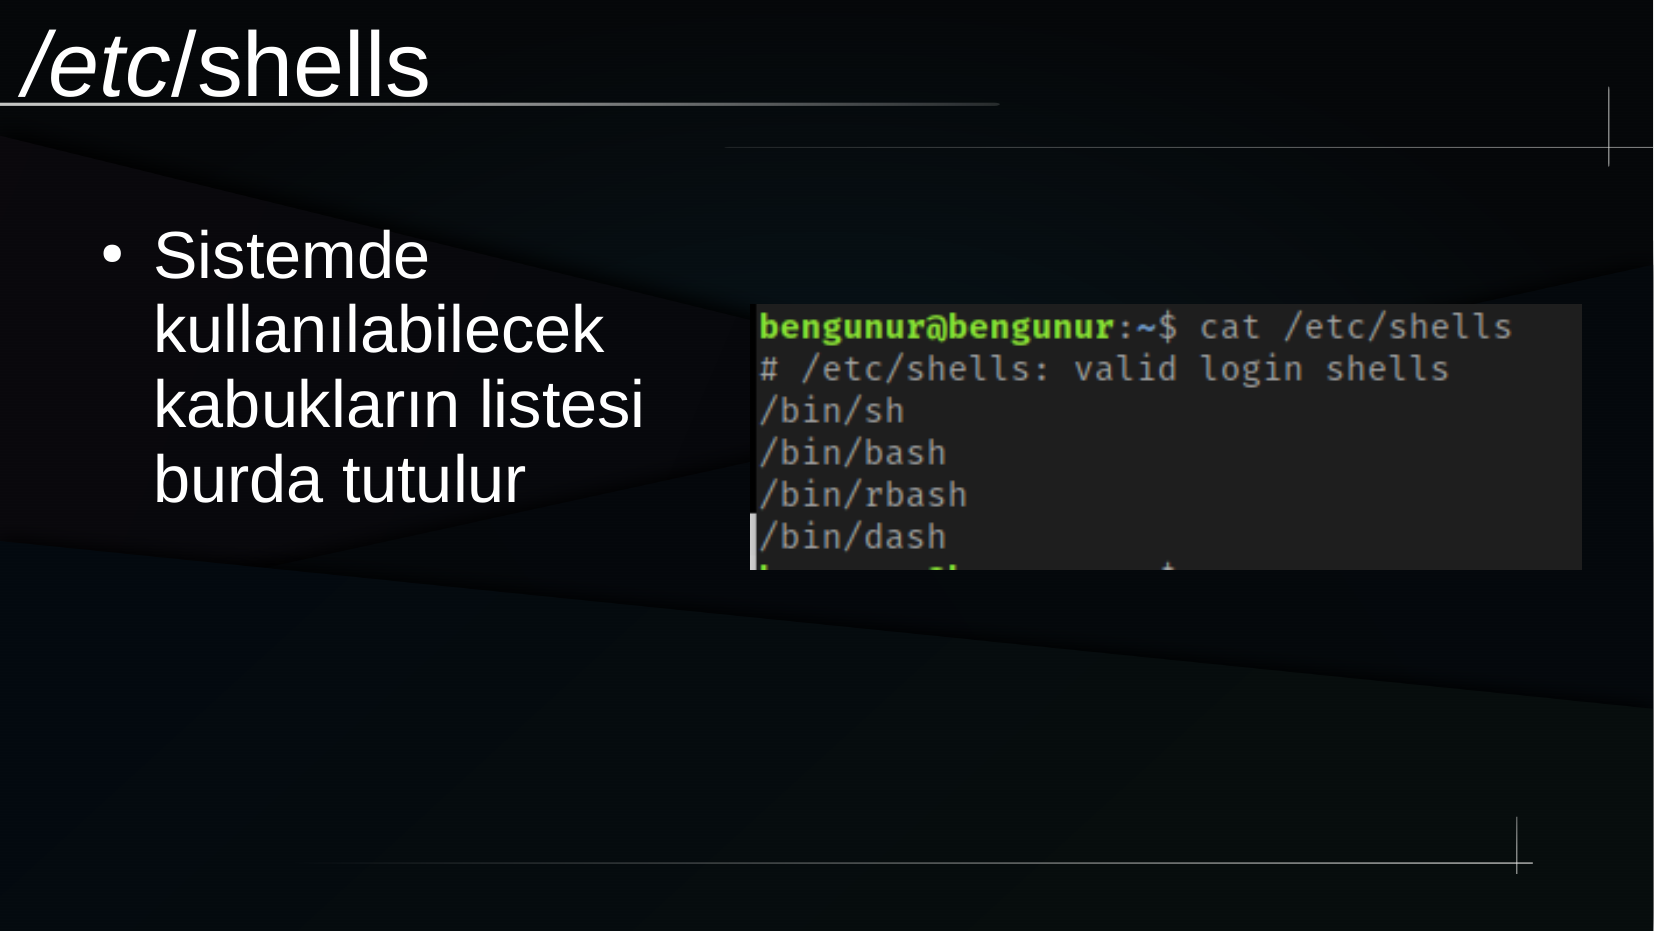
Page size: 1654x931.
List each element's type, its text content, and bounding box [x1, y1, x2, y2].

picture [0, 0, 1654, 931]
list Sistemde kullanılabilecek kabukların listesi burda tutulur [82, 217, 809, 758]
title /etc/shells [23, 11, 1589, 119]
